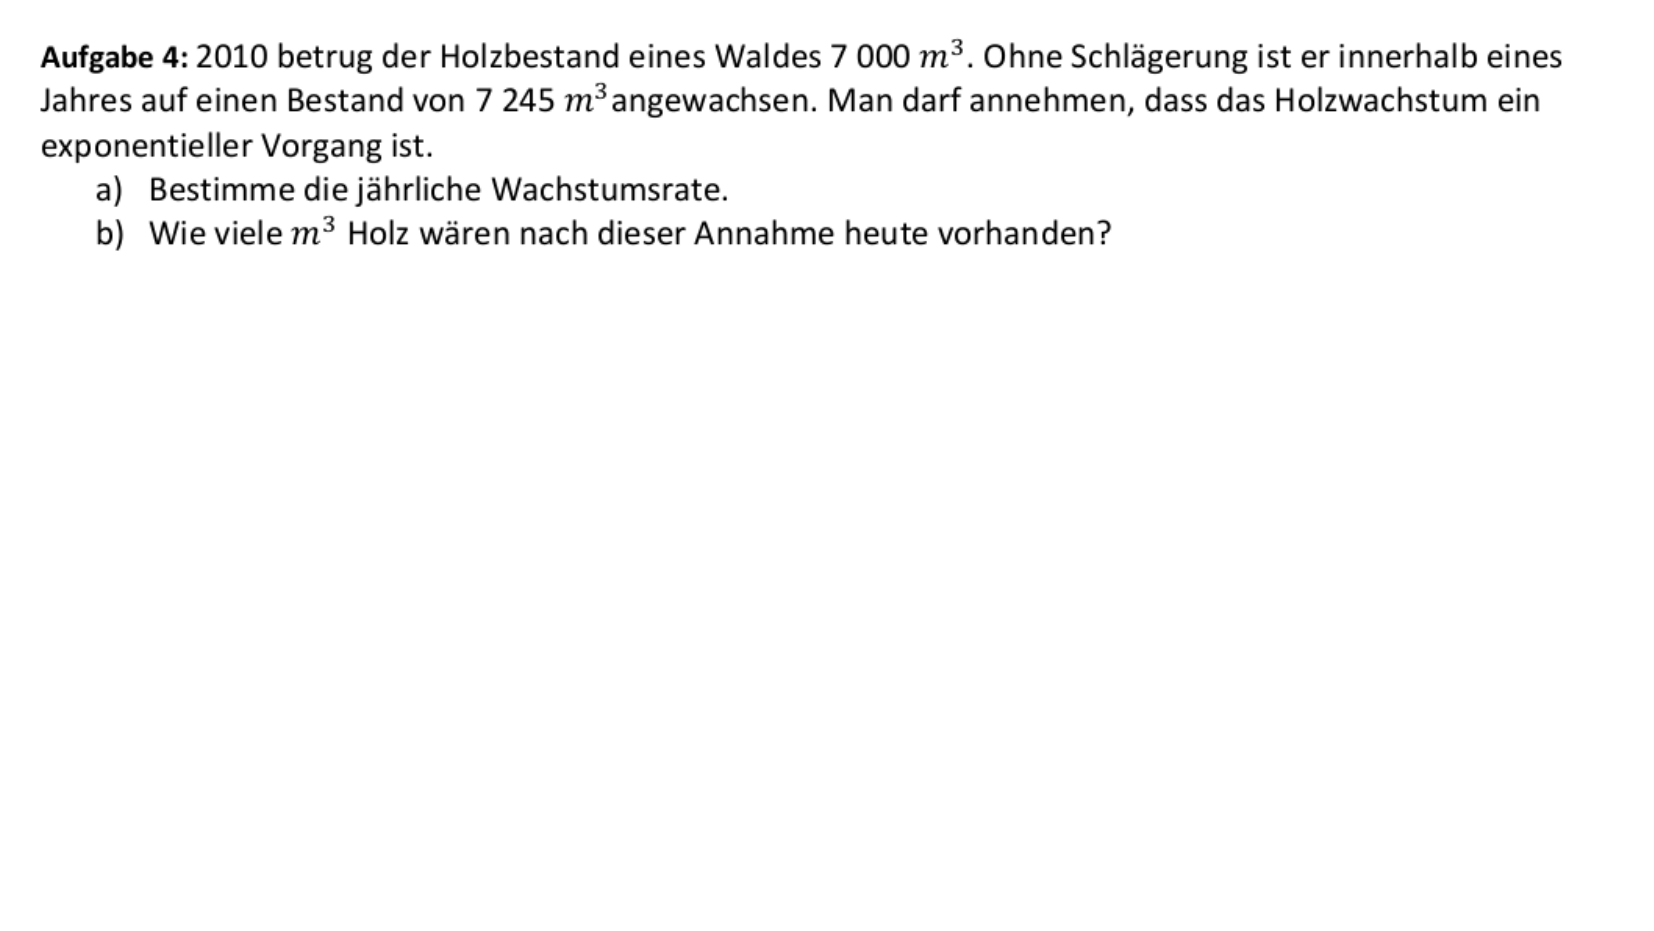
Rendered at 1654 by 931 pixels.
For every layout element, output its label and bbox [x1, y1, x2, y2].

picture [8, 27, 1654, 279]
